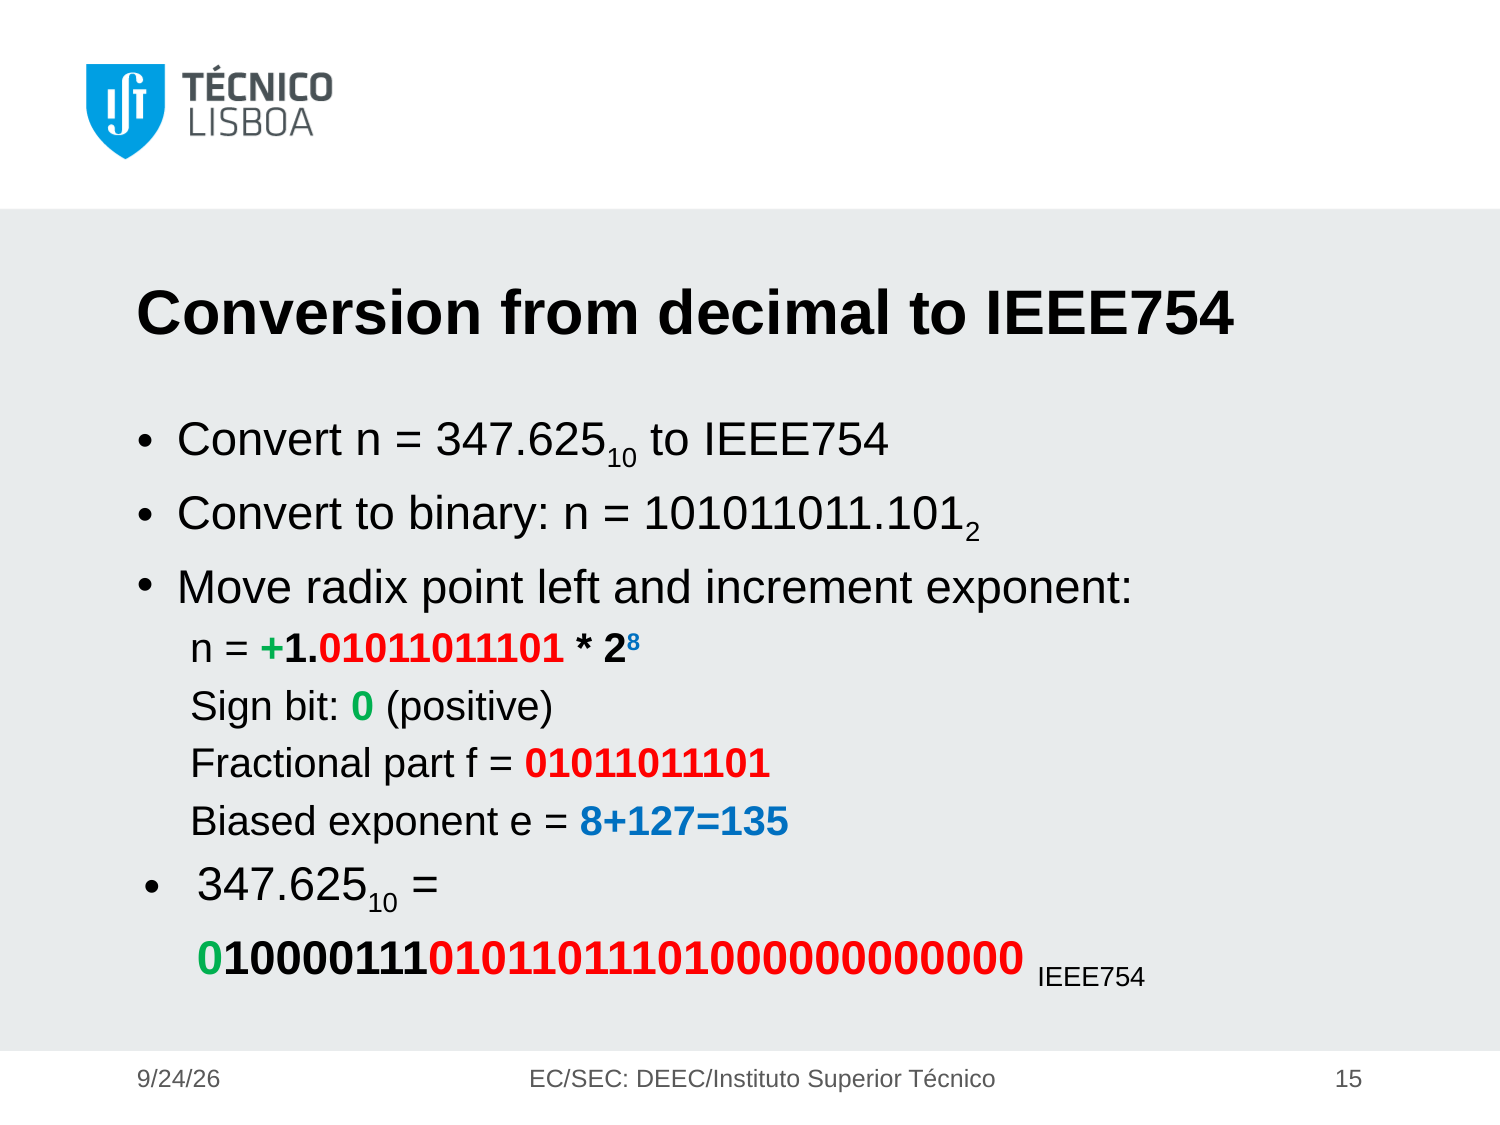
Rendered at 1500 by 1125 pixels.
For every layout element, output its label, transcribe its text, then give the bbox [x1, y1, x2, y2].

slide_number <number> [1077, 1052, 1378, 1103]
picture [0, 0, 1500, 1125]
title Conversion from decimal to IEEE754 [121, 237, 1378, 381]
footer EC/SEC: DEEC/Instituto Superior Técnico [512, 1052, 1021, 1103]
slide_number 11/26/20 [121, 1052, 425, 1103]
list Convert n = 347.62510 to IEEE754 Convert to binary: n = 101011011.1012 Move radix point left and increment exponent: n = +1.01011011101 * 28 Sign bit: 0 (positive) Fractional part f = 01011011101 Biased exponent e = 8+127=135 347.62510 = 01000011101011011101000000000000 IEEE754 [121, 400, 1411, 1005]
